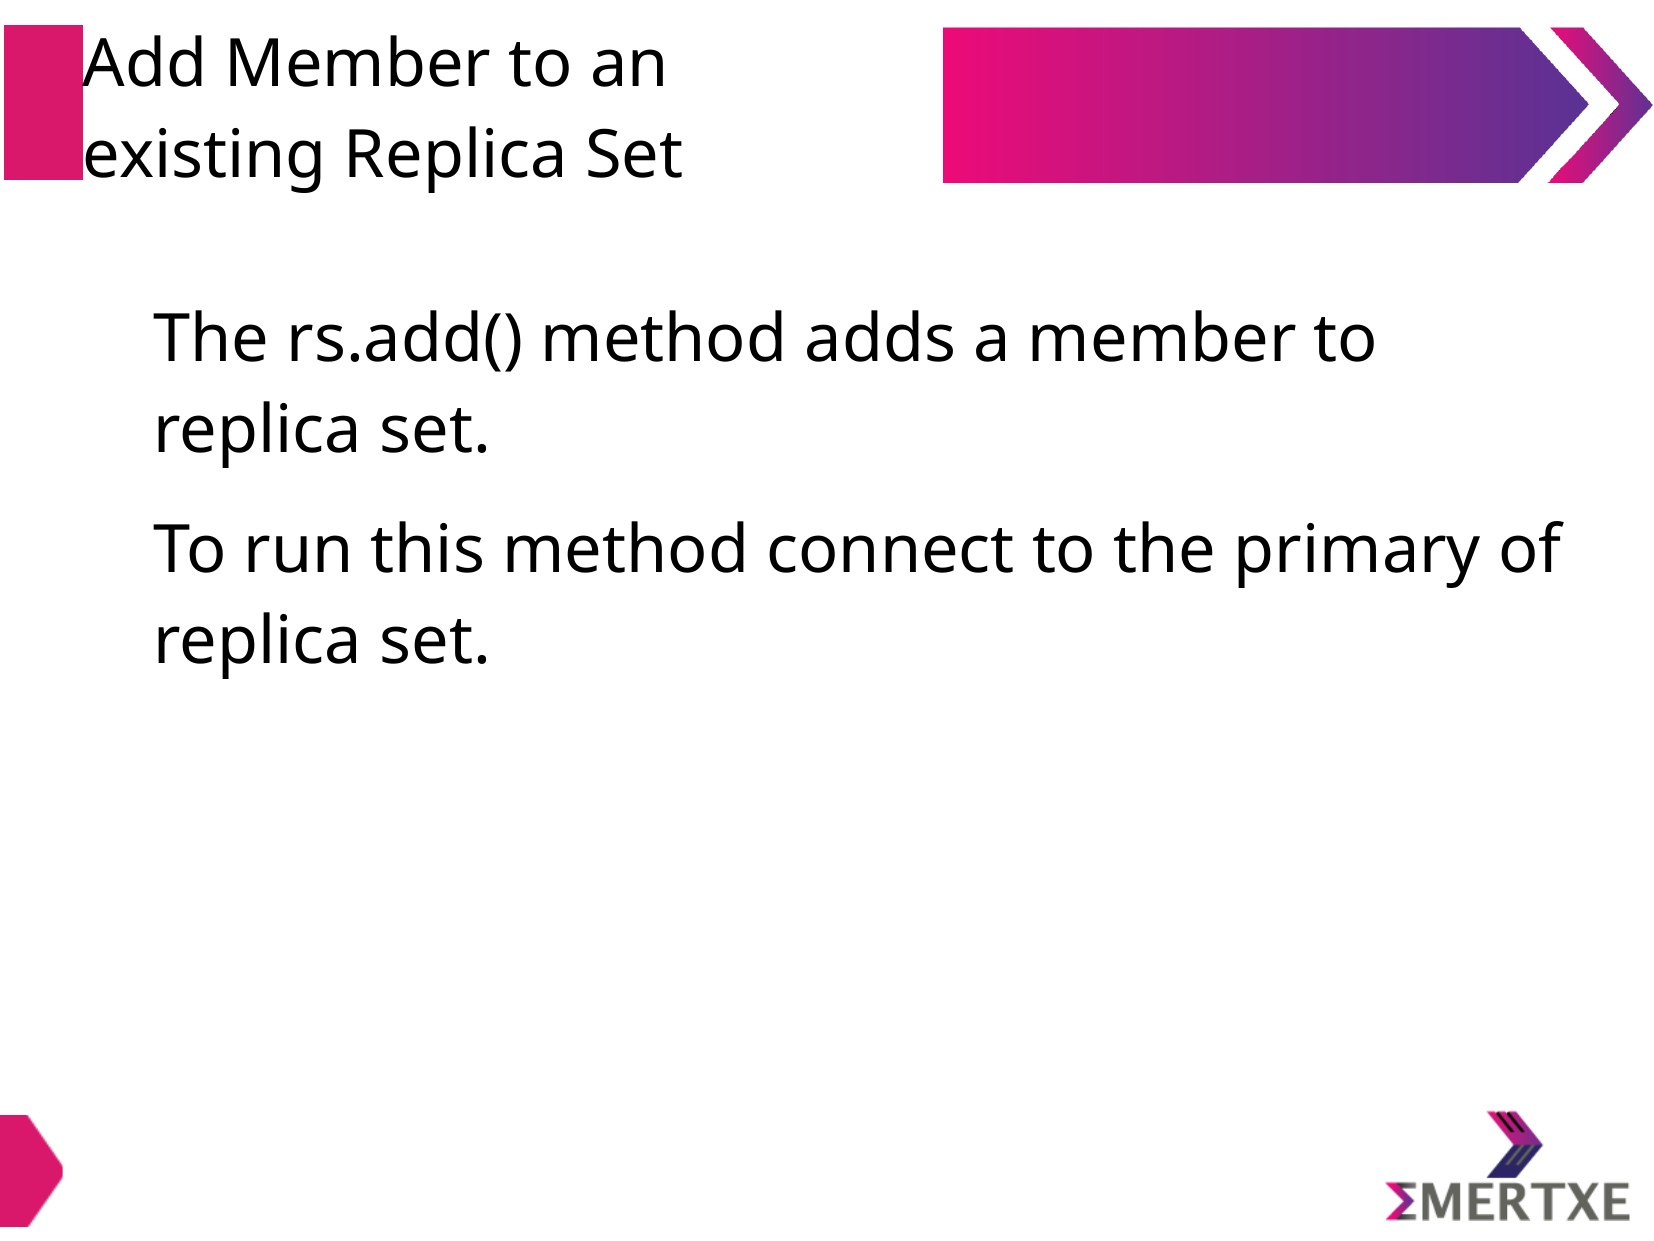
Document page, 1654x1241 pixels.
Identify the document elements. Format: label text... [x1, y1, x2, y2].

title Add Member to an existing Replica Set [82, 2, 1571, 210]
list The rs.add() method adds a member to replica set. To run this method connect to the primary of replica set. [82, 290, 1571, 1010]
picture [1571, 27, 1653, 183]
picture [1385, 1107, 1631, 1221]
